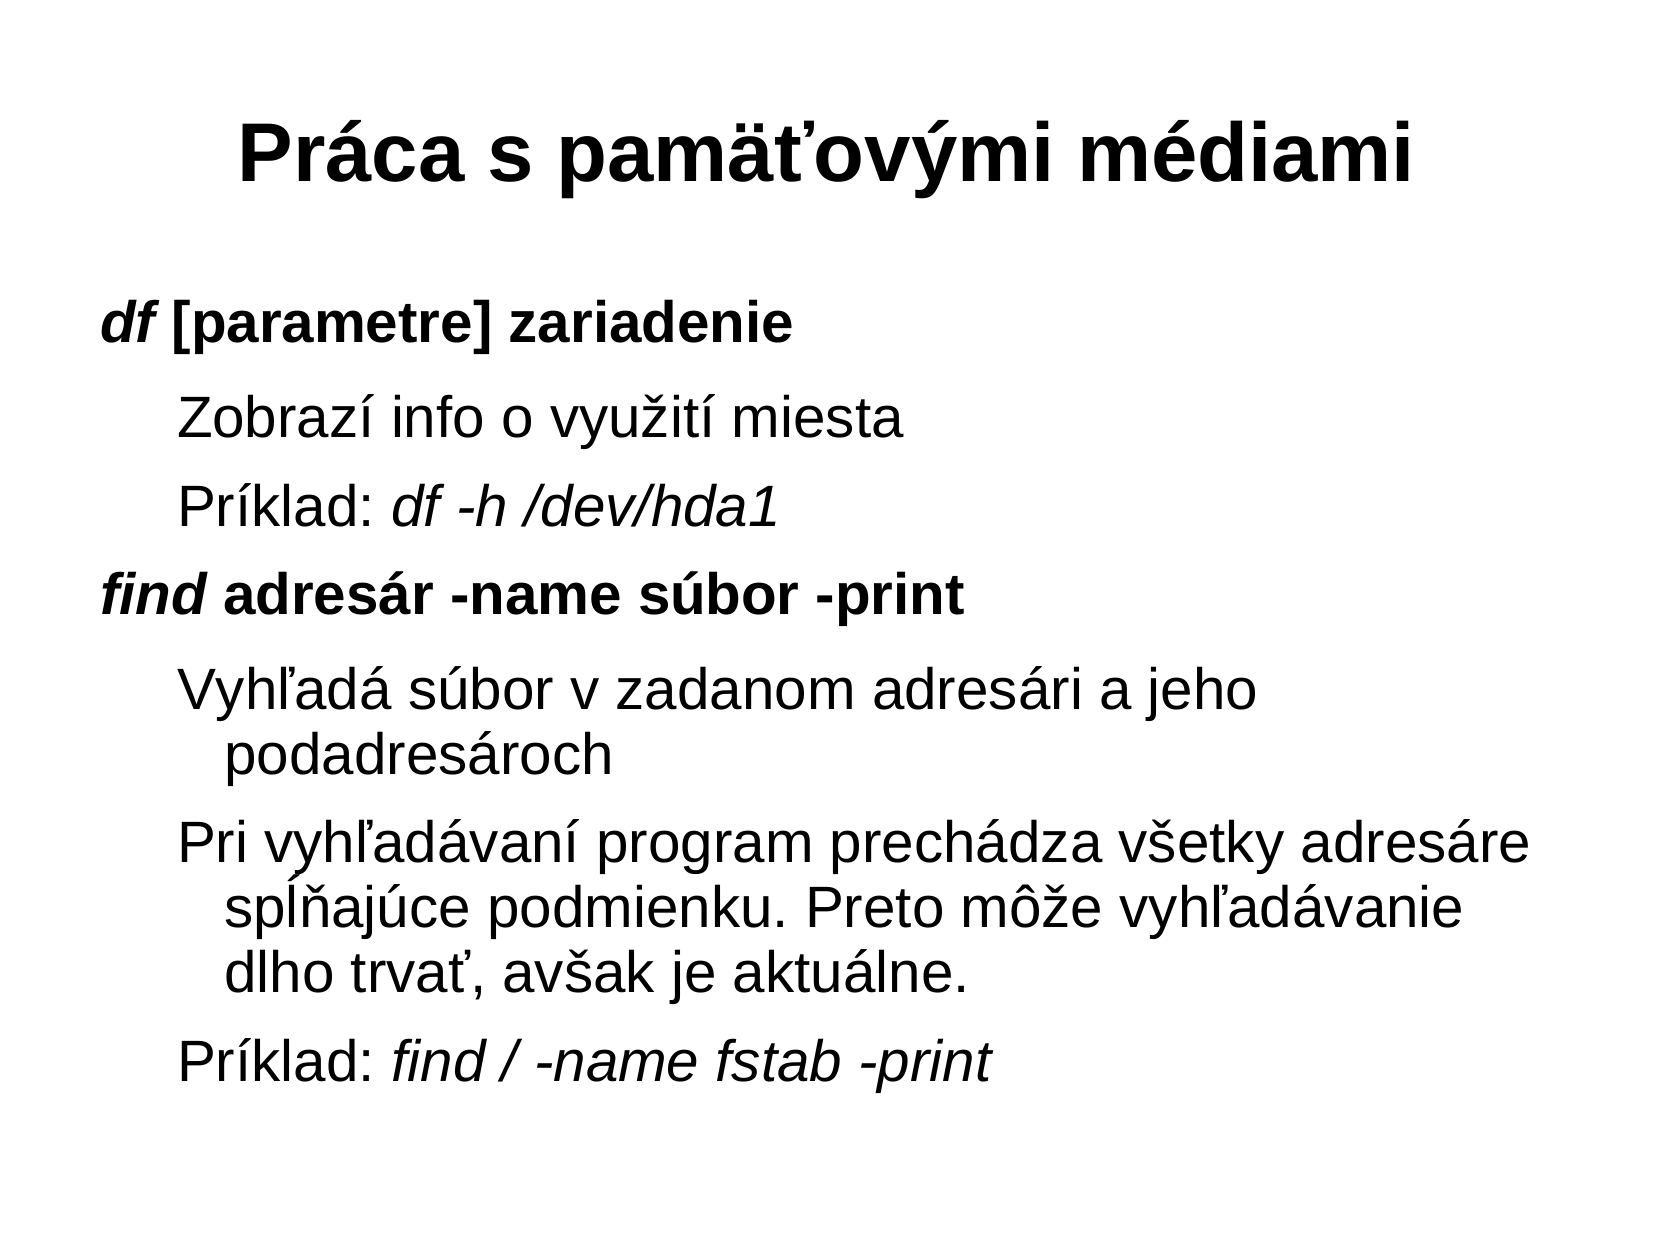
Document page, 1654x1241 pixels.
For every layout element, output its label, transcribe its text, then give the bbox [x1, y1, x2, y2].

list df [parametre] zariadenie Zobrazí info o využití miesta Príklad: df -h /dev/hda1 find adresár -name súbor -print Vyhľadá súbor v zadanom adresári a jeho podadresároch Pri vyhľadávaní program prechádza všetky adresáre spĺňajúce podmienku. Preto môže vyhľadávanie dlho trvať, avšak je aktuálne. Príklad: find / -name fstab -print [82, 290, 1571, 1096]
title Práca s pamäťovými médiami [82, 49, 1571, 257]
